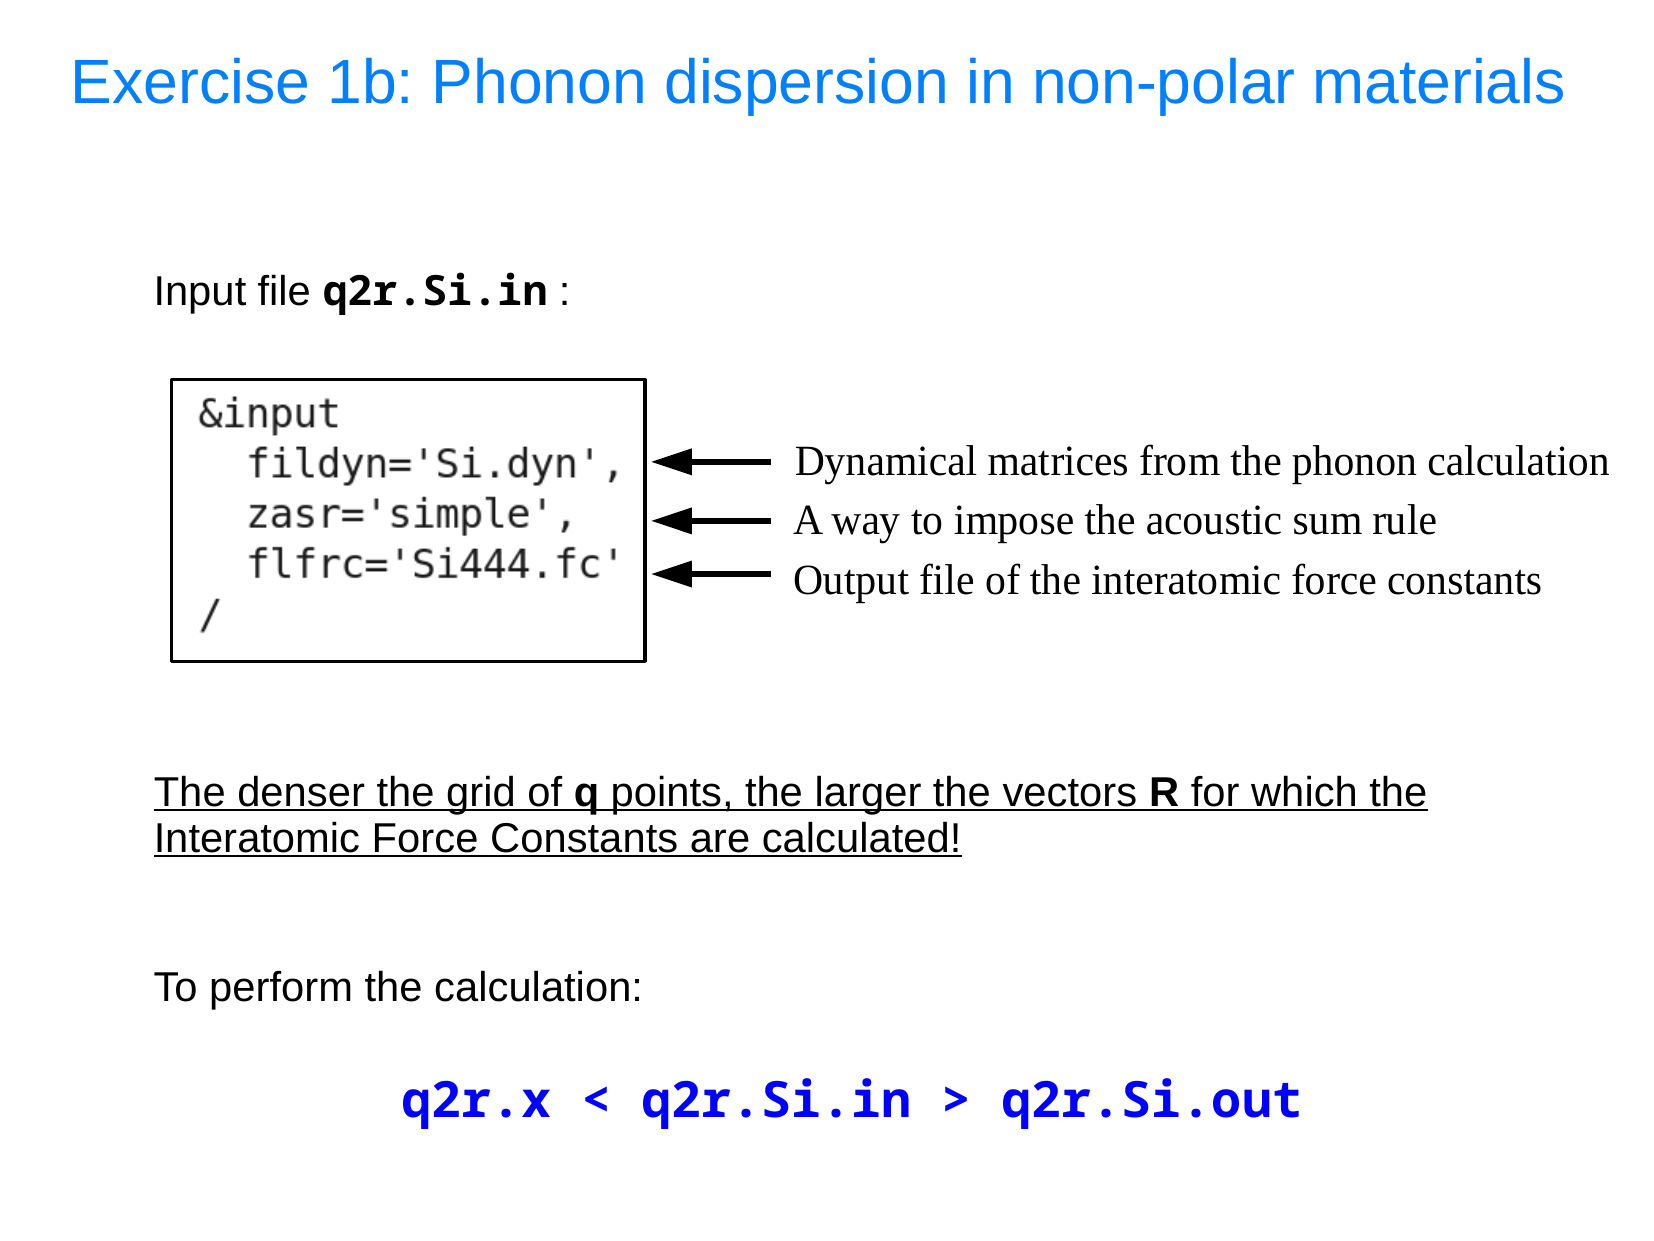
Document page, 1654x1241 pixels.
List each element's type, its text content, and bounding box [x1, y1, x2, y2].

list To perform the calculation: [82, 963, 1571, 1034]
list q2r.x < q2r.Si.in > q2r.Si.out [330, 1063, 1316, 1186]
chart [673, 372, 1619, 739]
title Exercise 1b: Phonon dispersion in non-polar materials [45, 0, 1572, 186]
picture [186, 381, 643, 651]
list The denser the grid of q points, the larger the vectors R for which the Interatomic Force Constants are calculated! [82, 768, 1571, 898]
list Input file q2r.Si.in : [82, 260, 1571, 331]
picture [647, 379, 652, 651]
